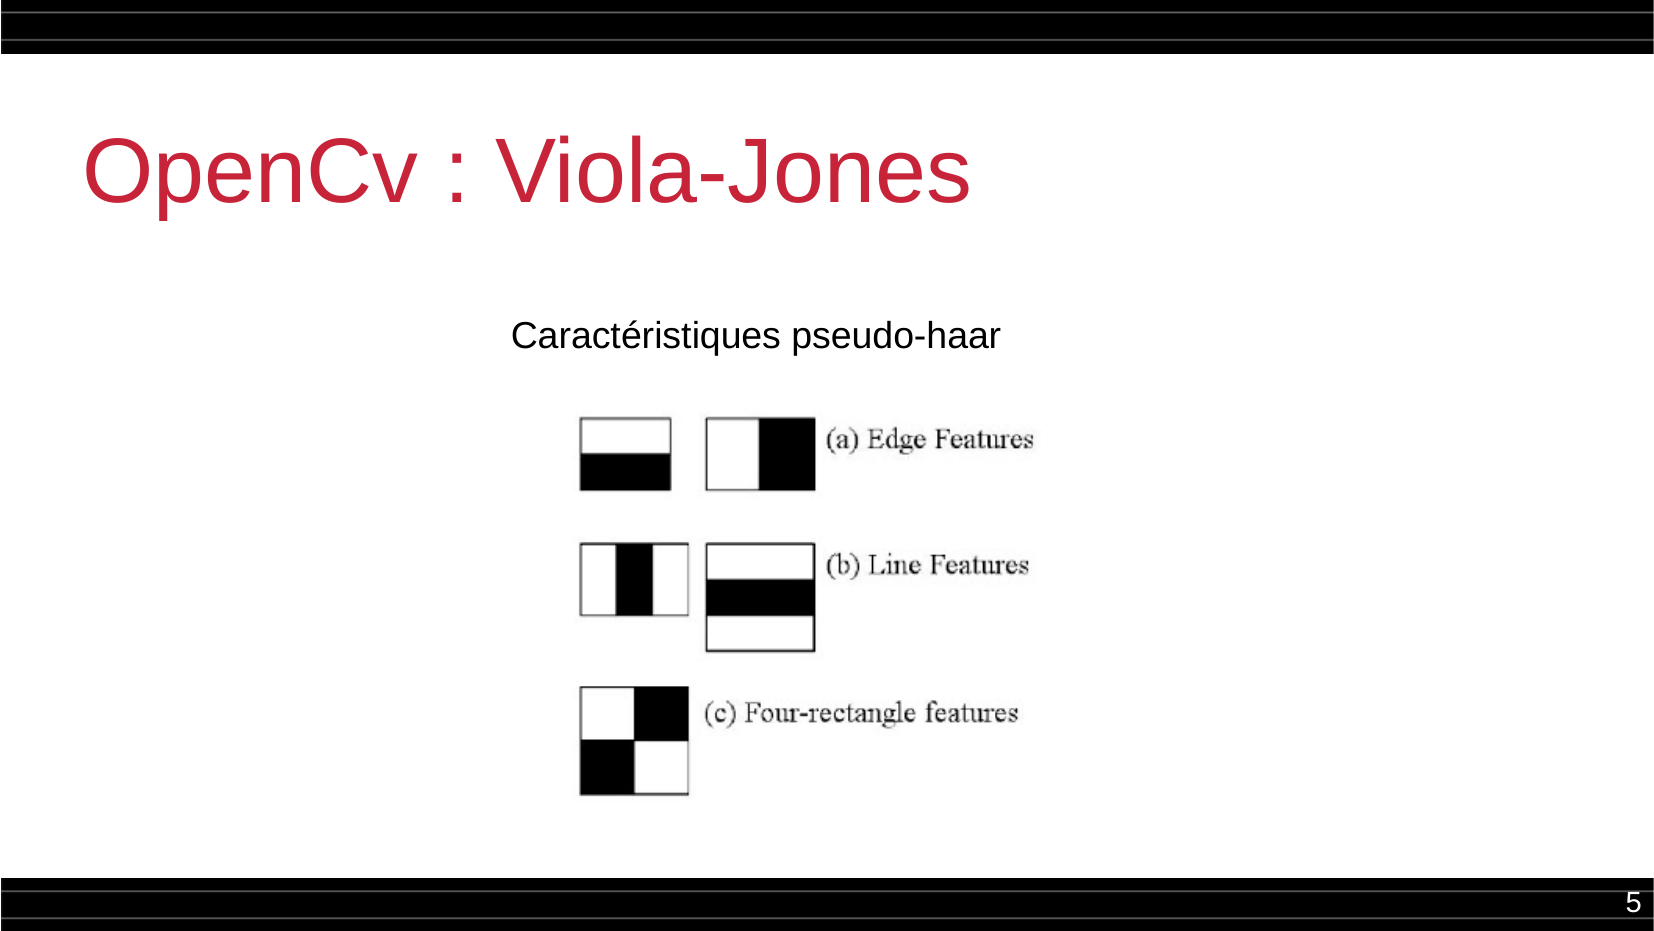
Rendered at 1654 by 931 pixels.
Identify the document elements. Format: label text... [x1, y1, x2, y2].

picture [1, 0, 1654, 54]
picture [531, 389, 1116, 815]
text_box Caractéristiques pseudo-haar [496, 307, 1146, 364]
picture [1, 878, 1654, 931]
title OpenCv : Viola-Jones [82, 92, 1571, 249]
